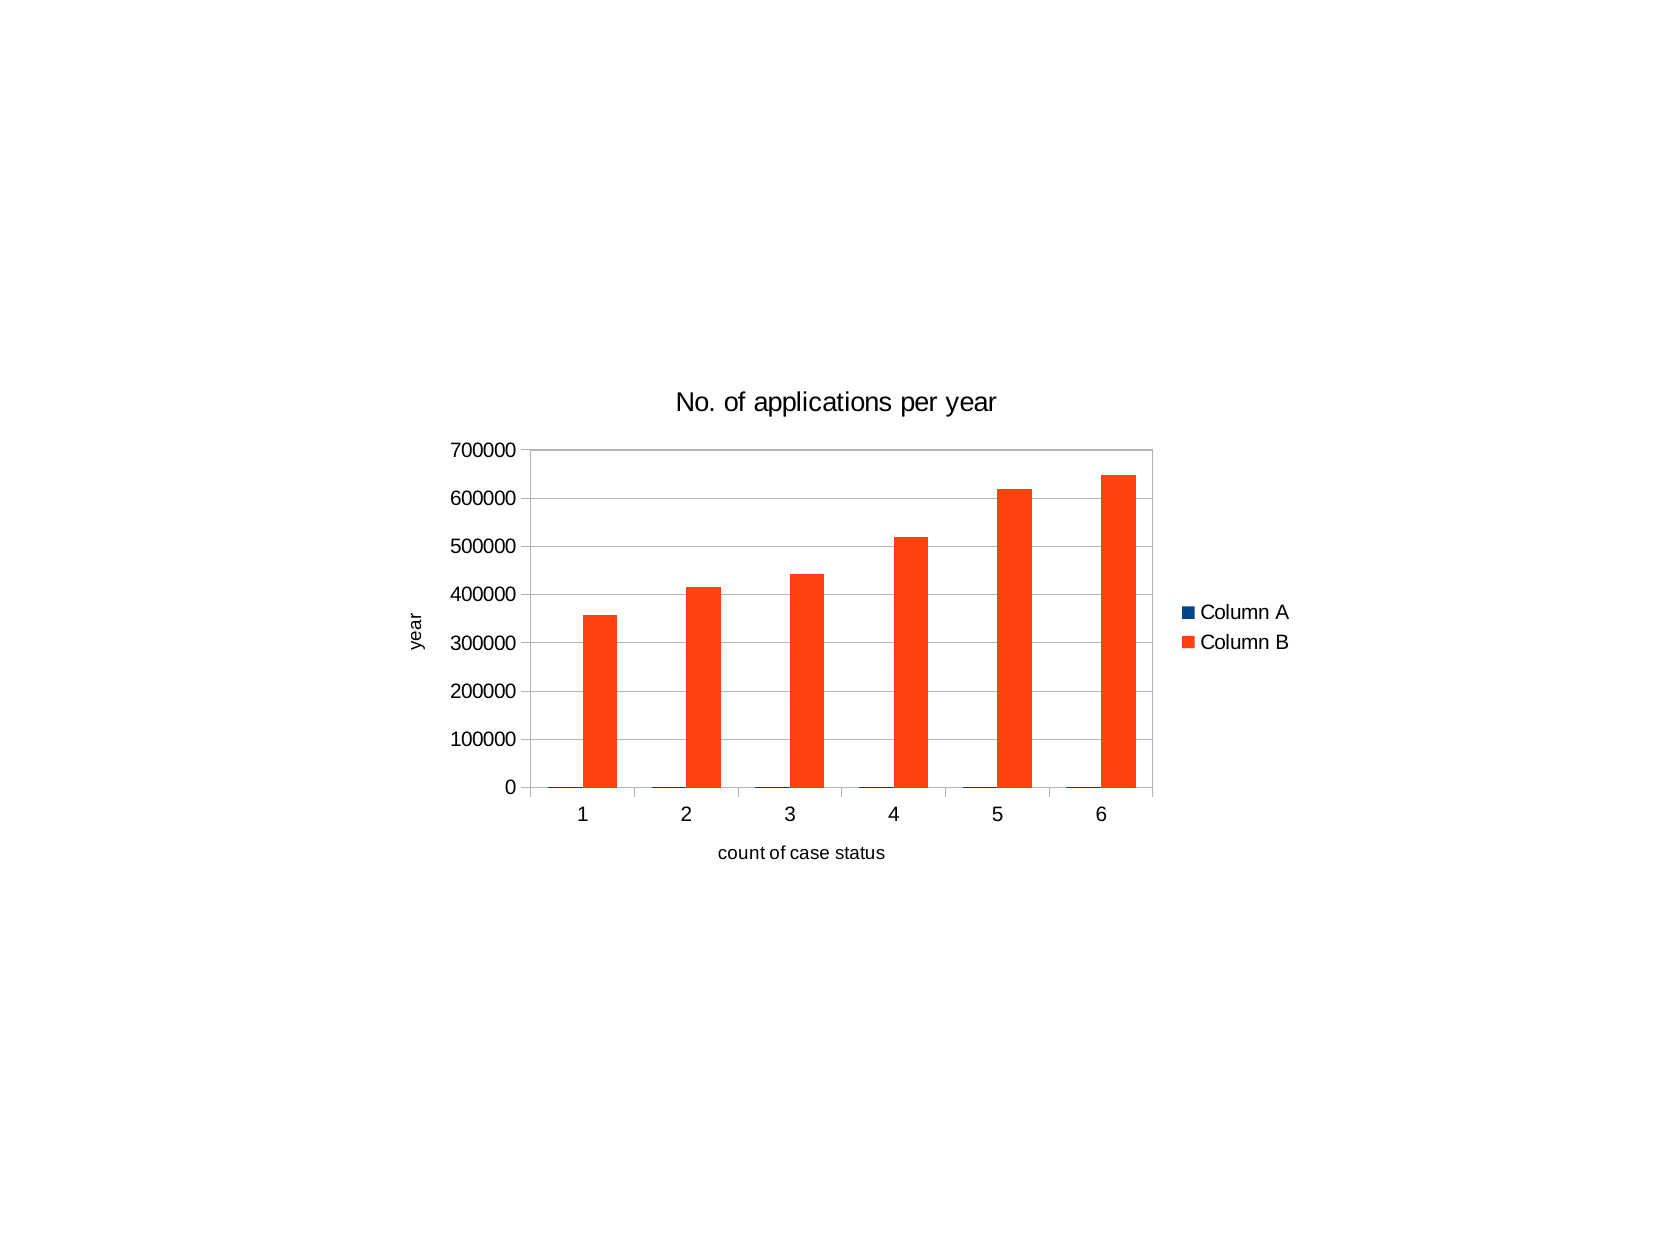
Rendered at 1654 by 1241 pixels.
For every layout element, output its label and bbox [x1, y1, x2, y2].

chart [364, 361, 1309, 894]
